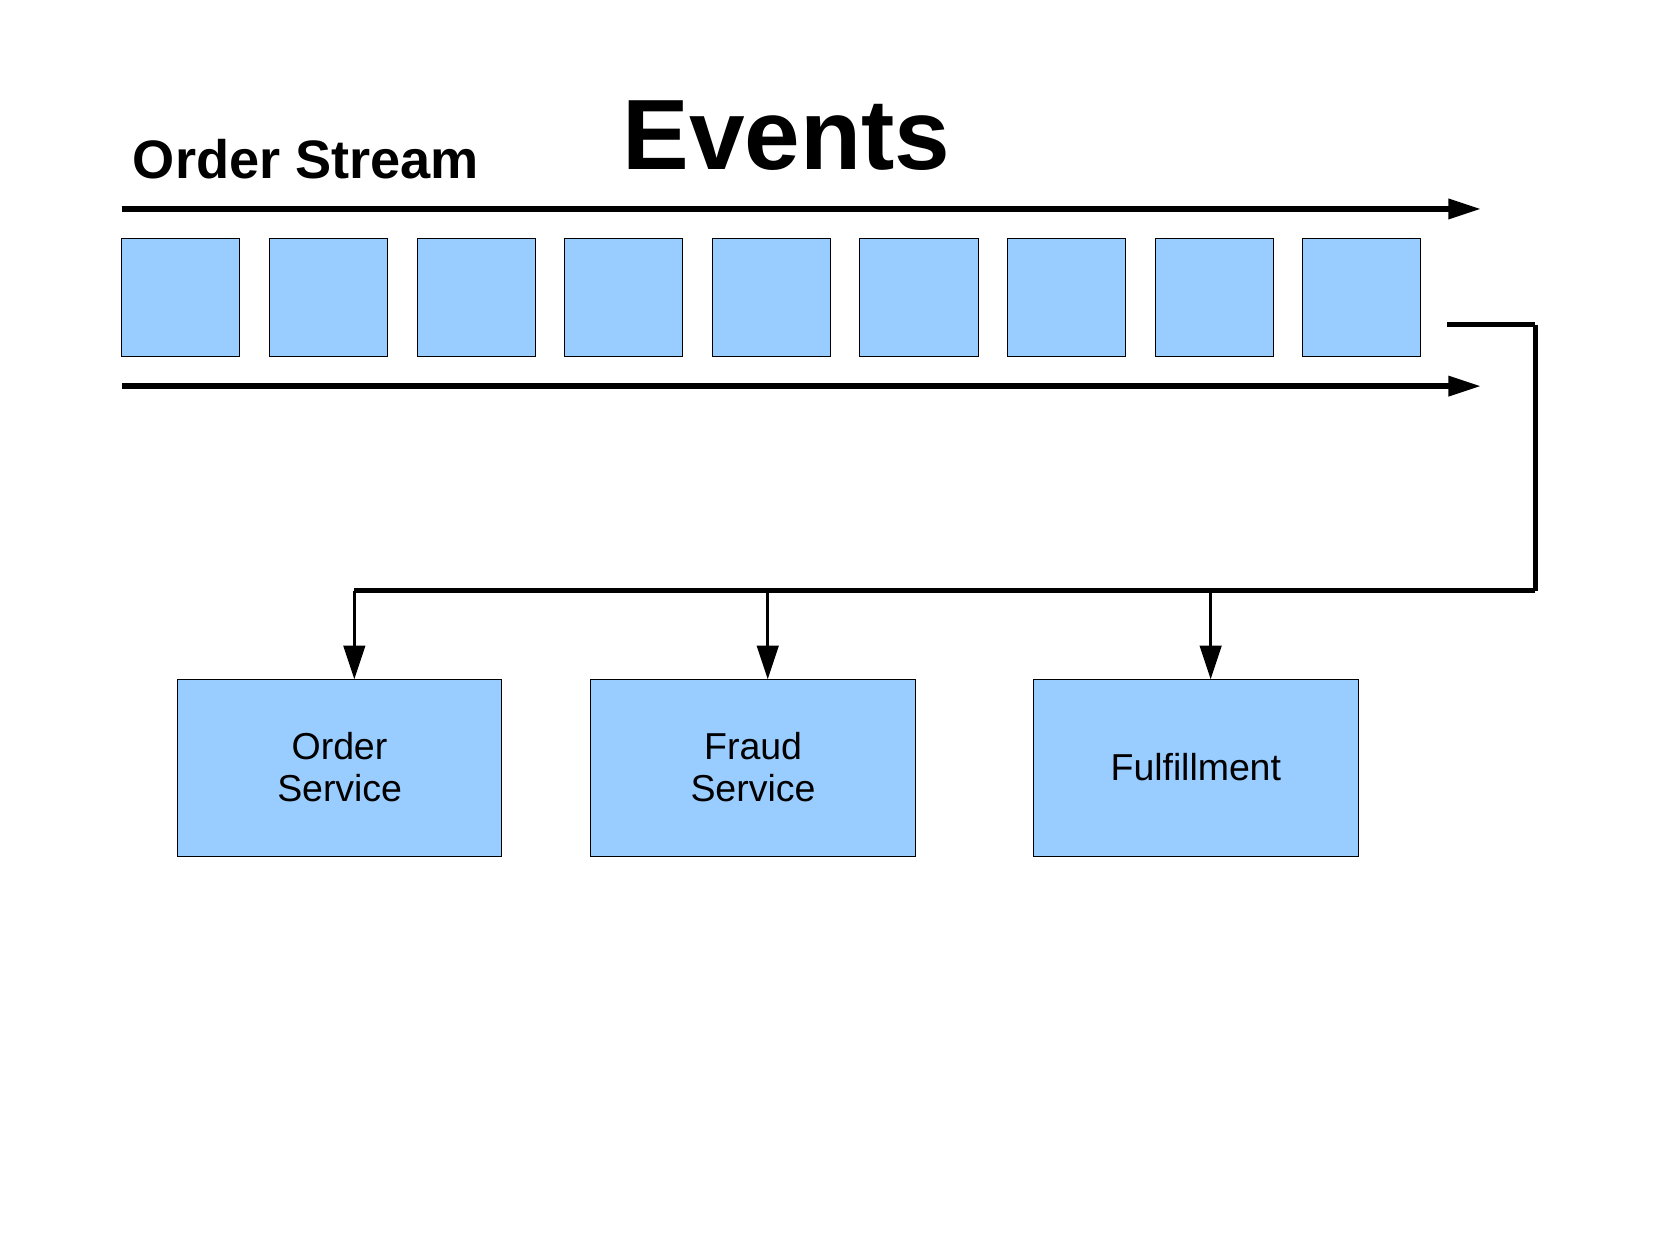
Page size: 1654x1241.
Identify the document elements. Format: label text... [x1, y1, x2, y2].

text_box [1007, 238, 1126, 357]
text_box Order Stream [118, 122, 495, 199]
text_box [269, 238, 388, 357]
text_box Order Service [177, 679, 502, 857]
text_box [417, 238, 536, 357]
text_box [1302, 238, 1421, 357]
text_box Fulfillment [1033, 679, 1359, 857]
text_box [121, 238, 240, 357]
text_box [712, 238, 831, 357]
text_box Events [509, 71, 1063, 237]
text_box [564, 238, 683, 357]
text_box [859, 238, 979, 357]
text_box Fraud Service [590, 679, 916, 857]
text_box [1155, 238, 1274, 357]
